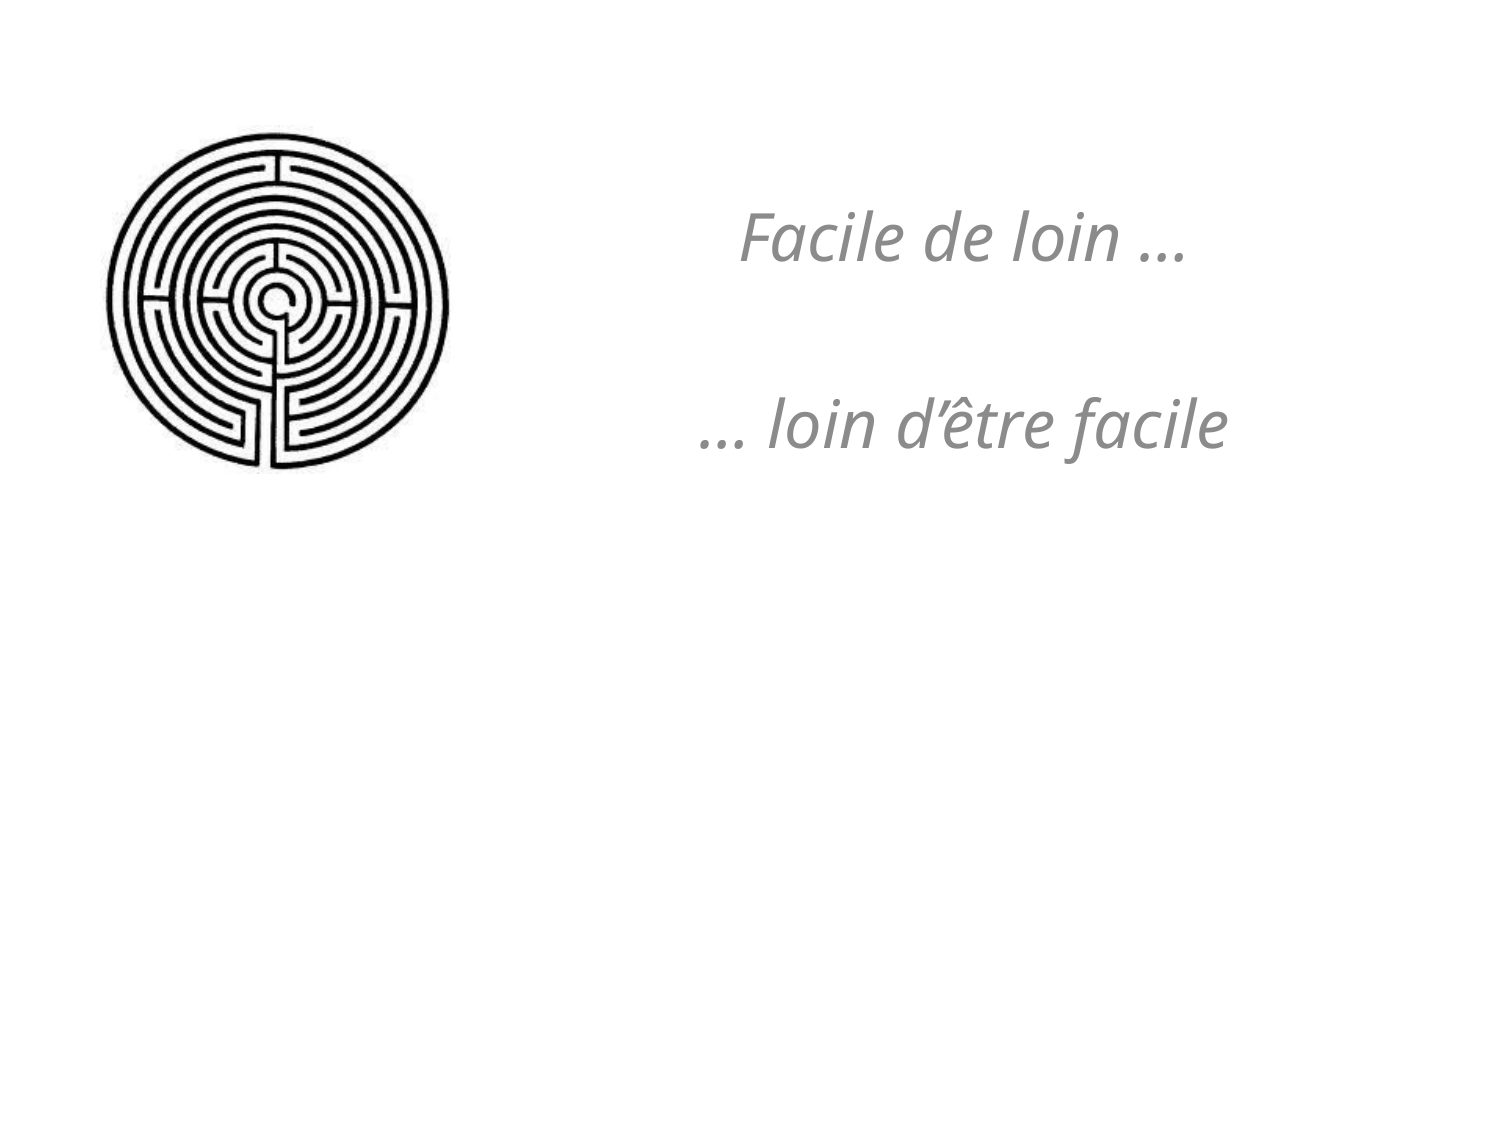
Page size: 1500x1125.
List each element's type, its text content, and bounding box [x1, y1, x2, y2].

text_box Facile de loin … … loin d’être facile [506, 139, 1424, 611]
picture [100, 125, 454, 474]
